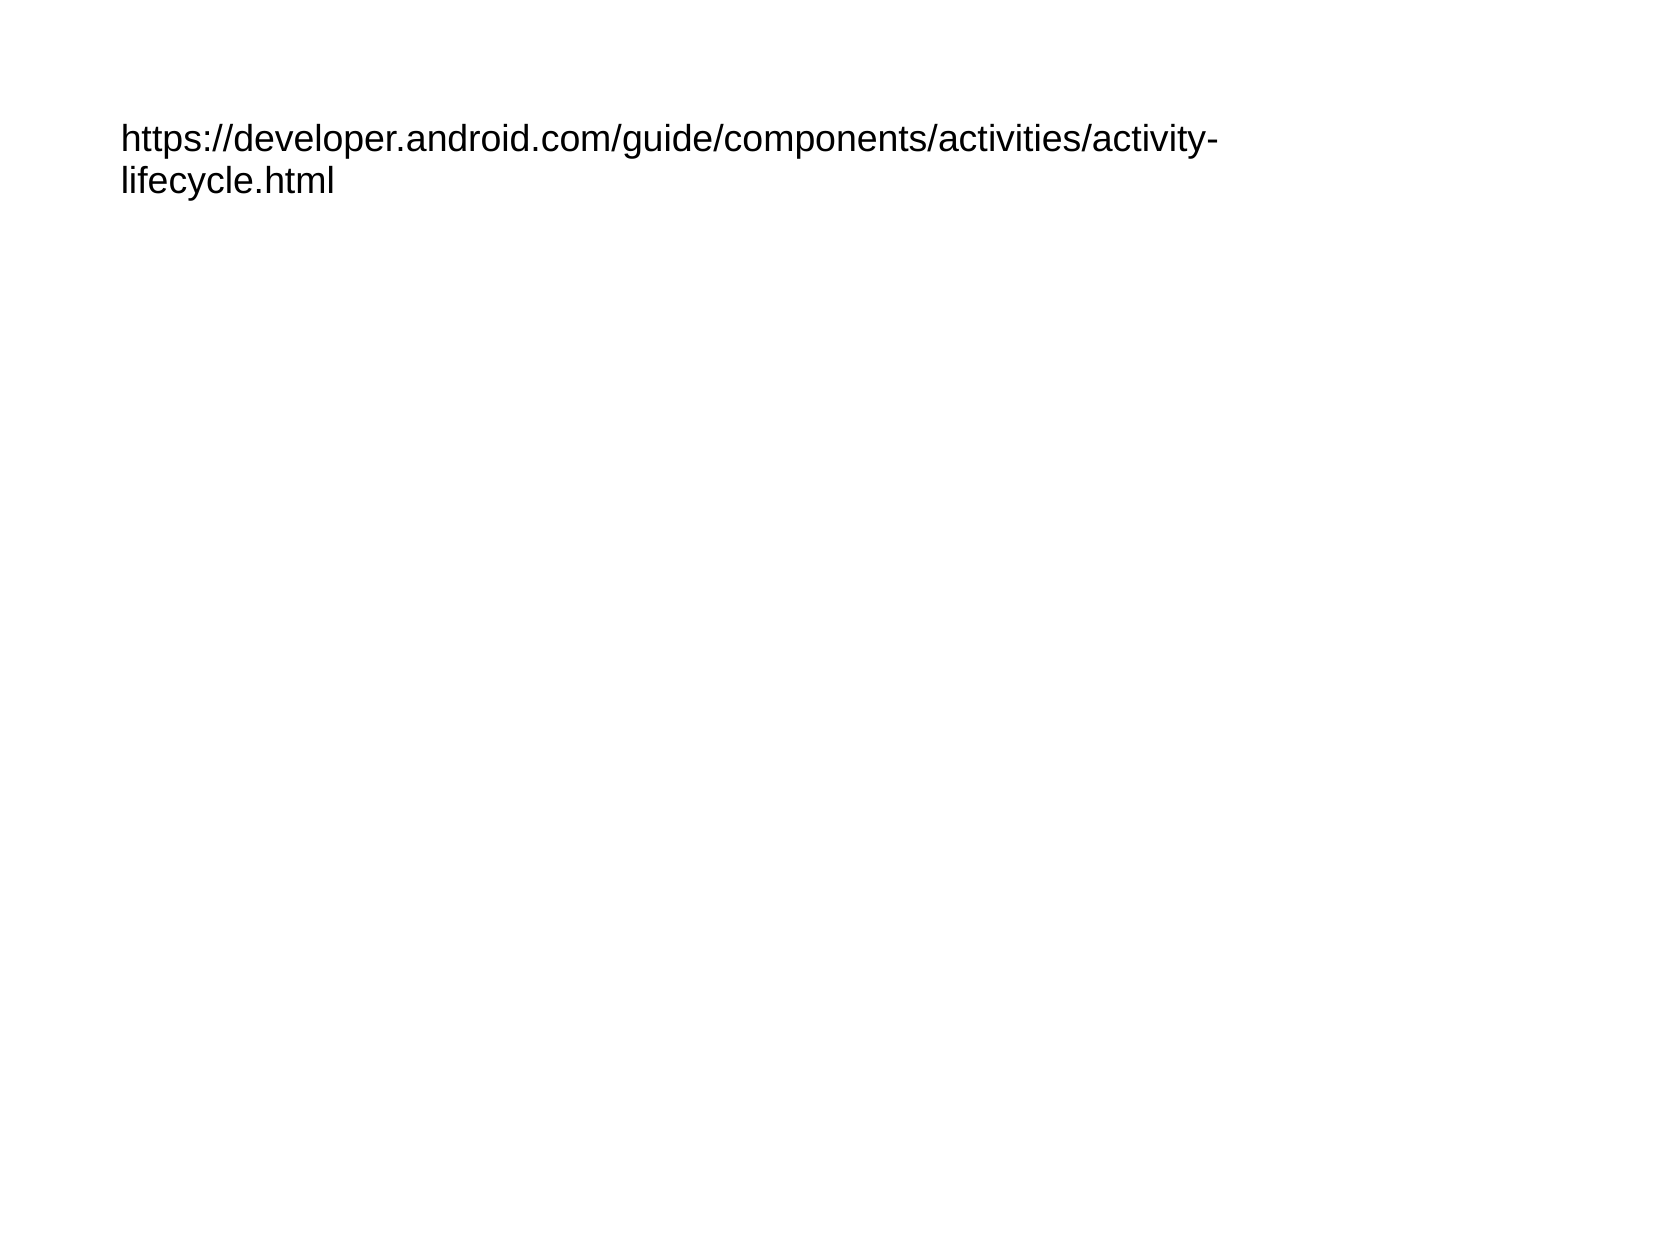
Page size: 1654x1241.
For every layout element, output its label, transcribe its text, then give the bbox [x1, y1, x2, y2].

text_box https://developer.android.com/guide/components/activities/activity-lifecycle.html [106, 110, 1449, 167]
